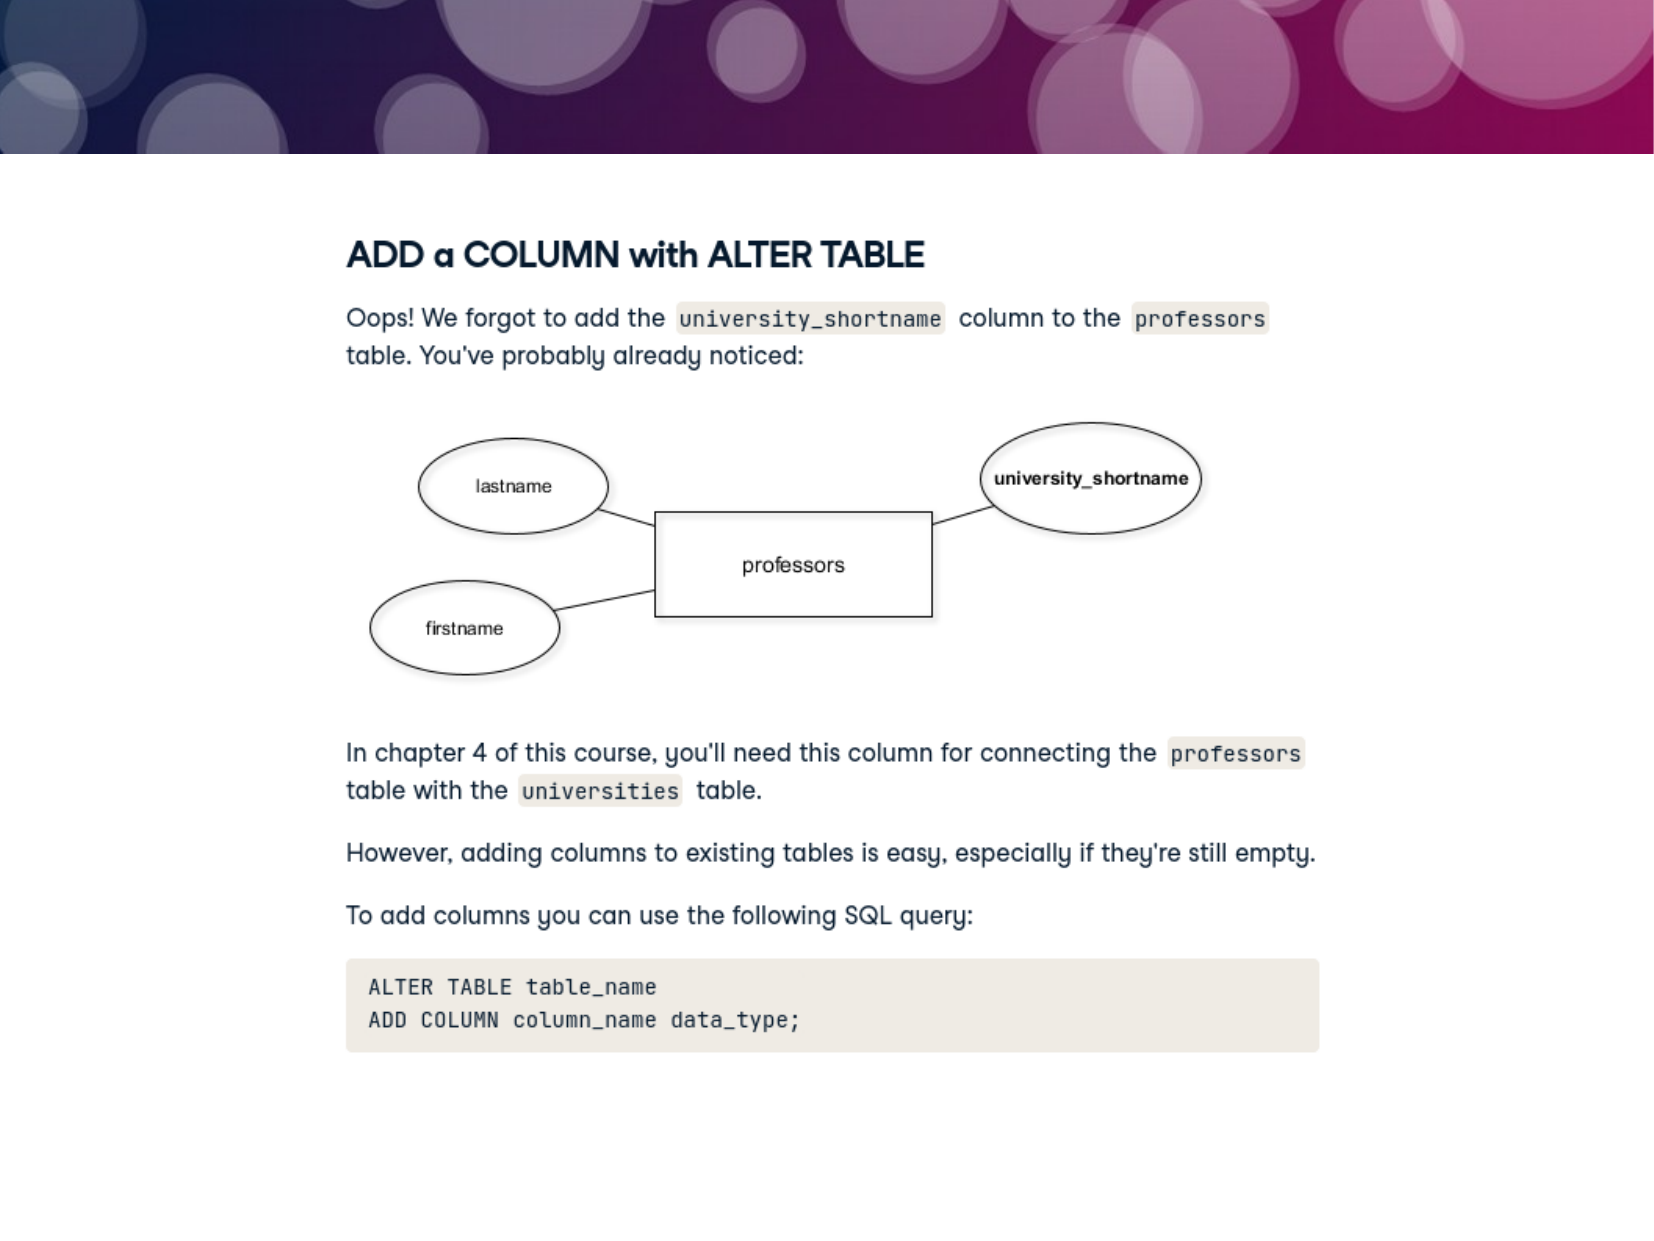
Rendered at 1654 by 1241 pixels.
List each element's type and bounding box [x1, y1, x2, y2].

picture [315, 195, 1351, 1109]
